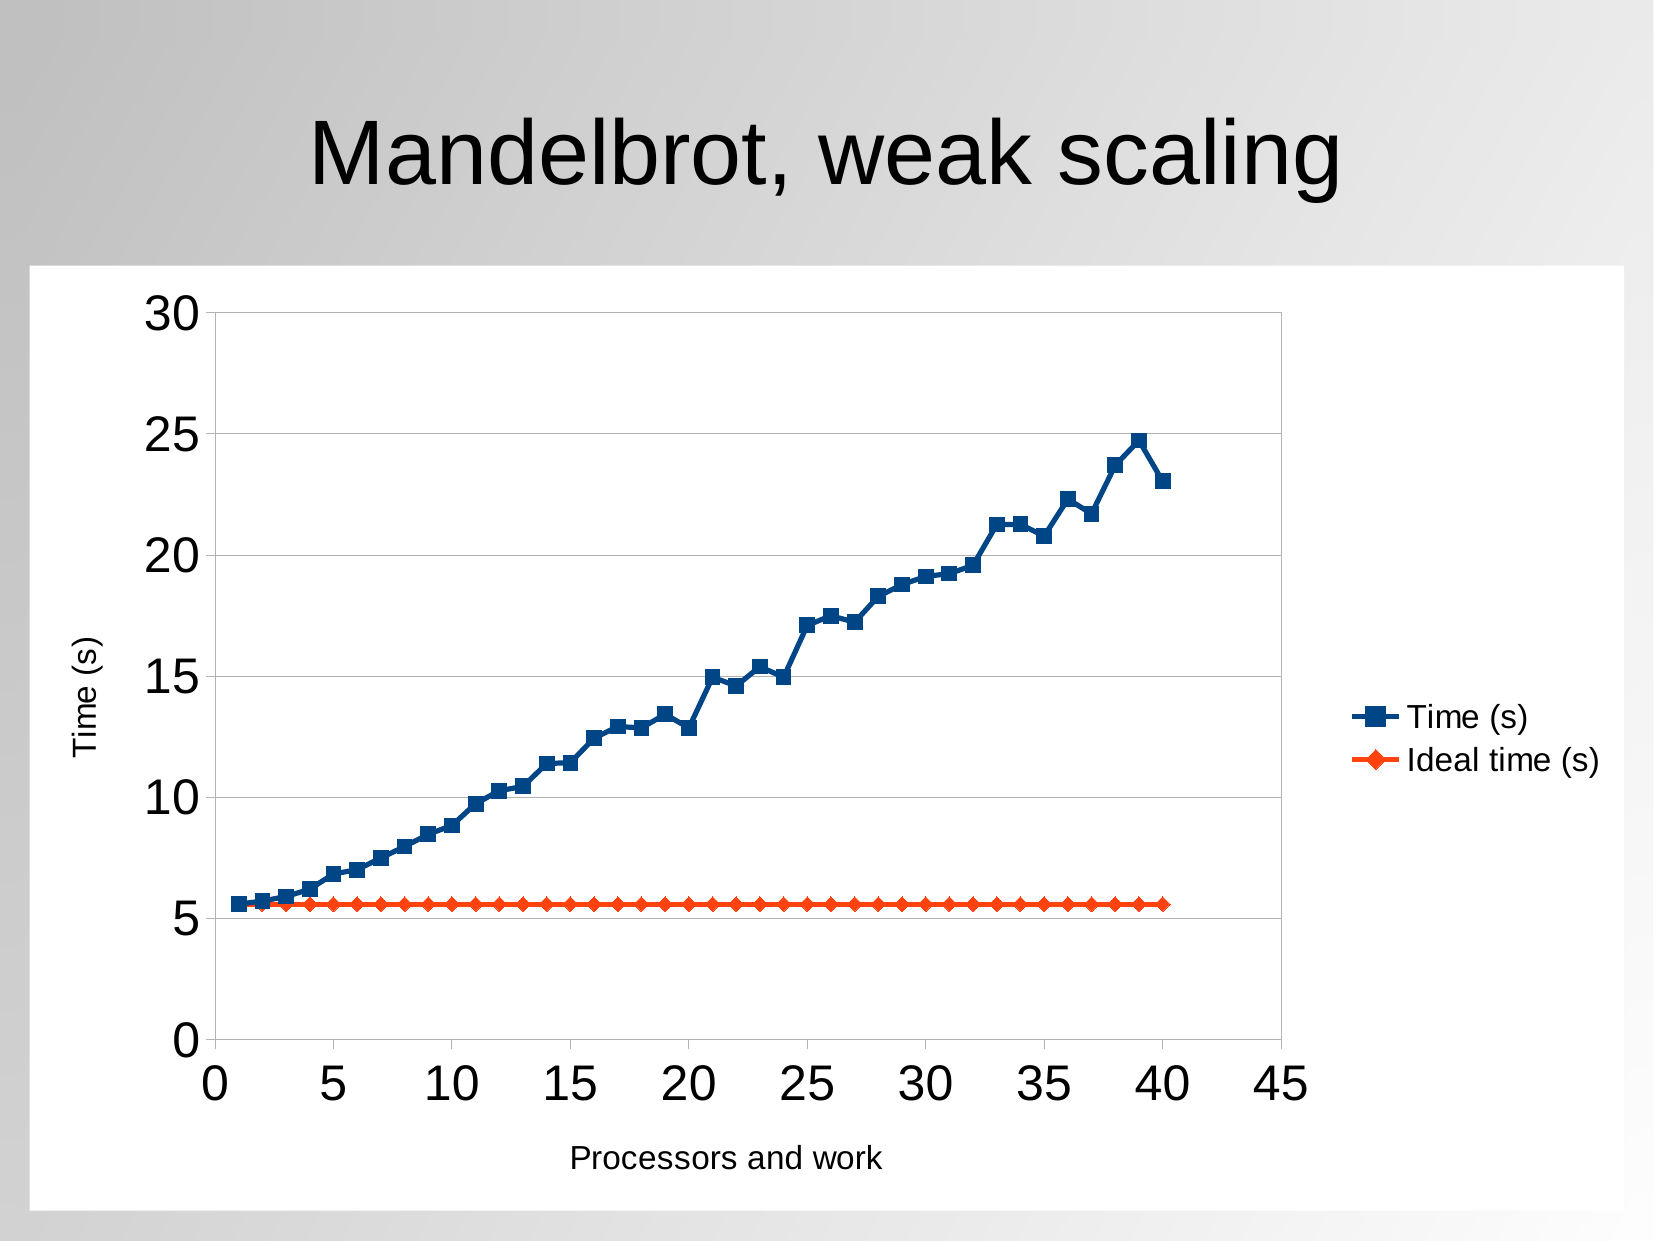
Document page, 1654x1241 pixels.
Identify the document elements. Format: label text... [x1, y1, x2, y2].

chart [29, 265, 1625, 1211]
picture [0, 0, 1654, 1241]
title Mandelbrot, weak scaling [82, 56, 1571, 250]
